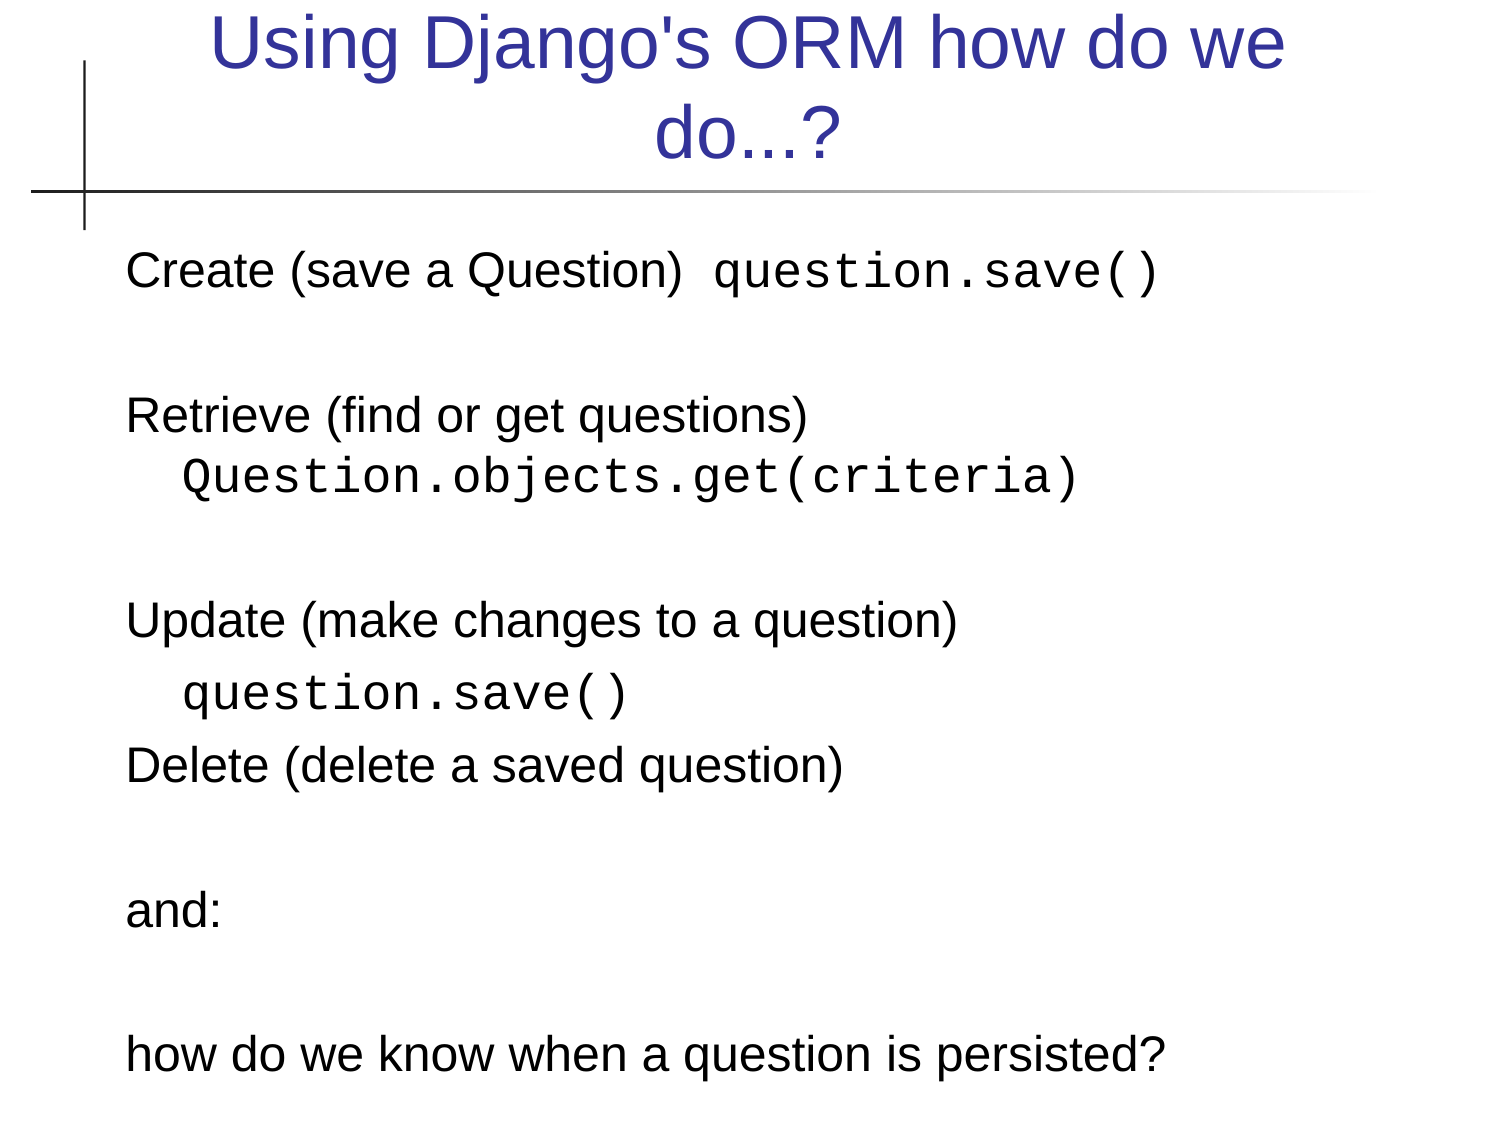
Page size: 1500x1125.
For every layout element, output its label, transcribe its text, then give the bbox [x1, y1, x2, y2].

title Using Django's ORM how do we do...? [100, 0, 1397, 182]
list Create (save a Question) question.save() Retrieve (find or get questions) Question.objects.get(criteria) Update (make changes to a question) question.save() Delete (delete a saved question) and: how do we know when a question is persisted? [110, 229, 1408, 1125]
